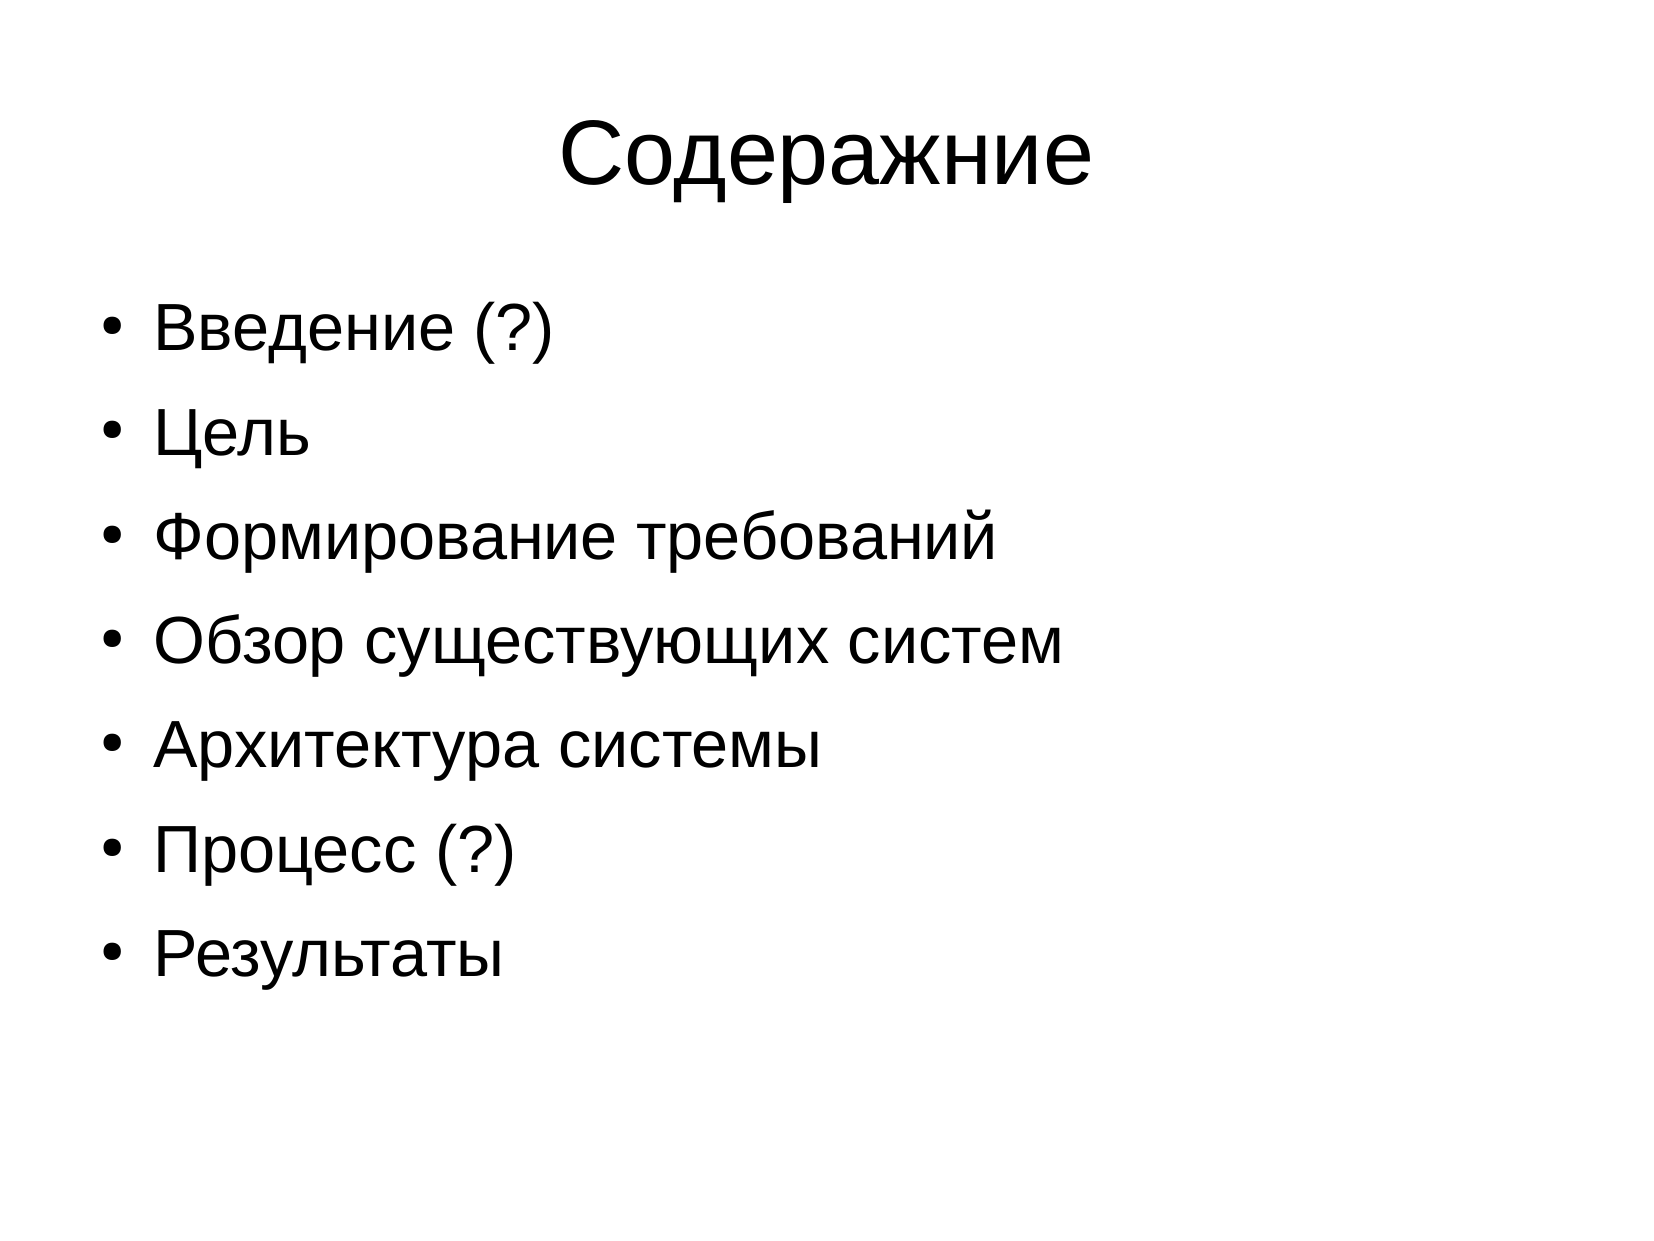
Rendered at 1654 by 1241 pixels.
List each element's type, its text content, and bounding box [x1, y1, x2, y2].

title Содеражние [82, 49, 1571, 257]
list Введение (?) Цель Формирование требований Обзор существующих систем Архитектура системы Процесс (?) Результаты [82, 290, 1538, 1010]
